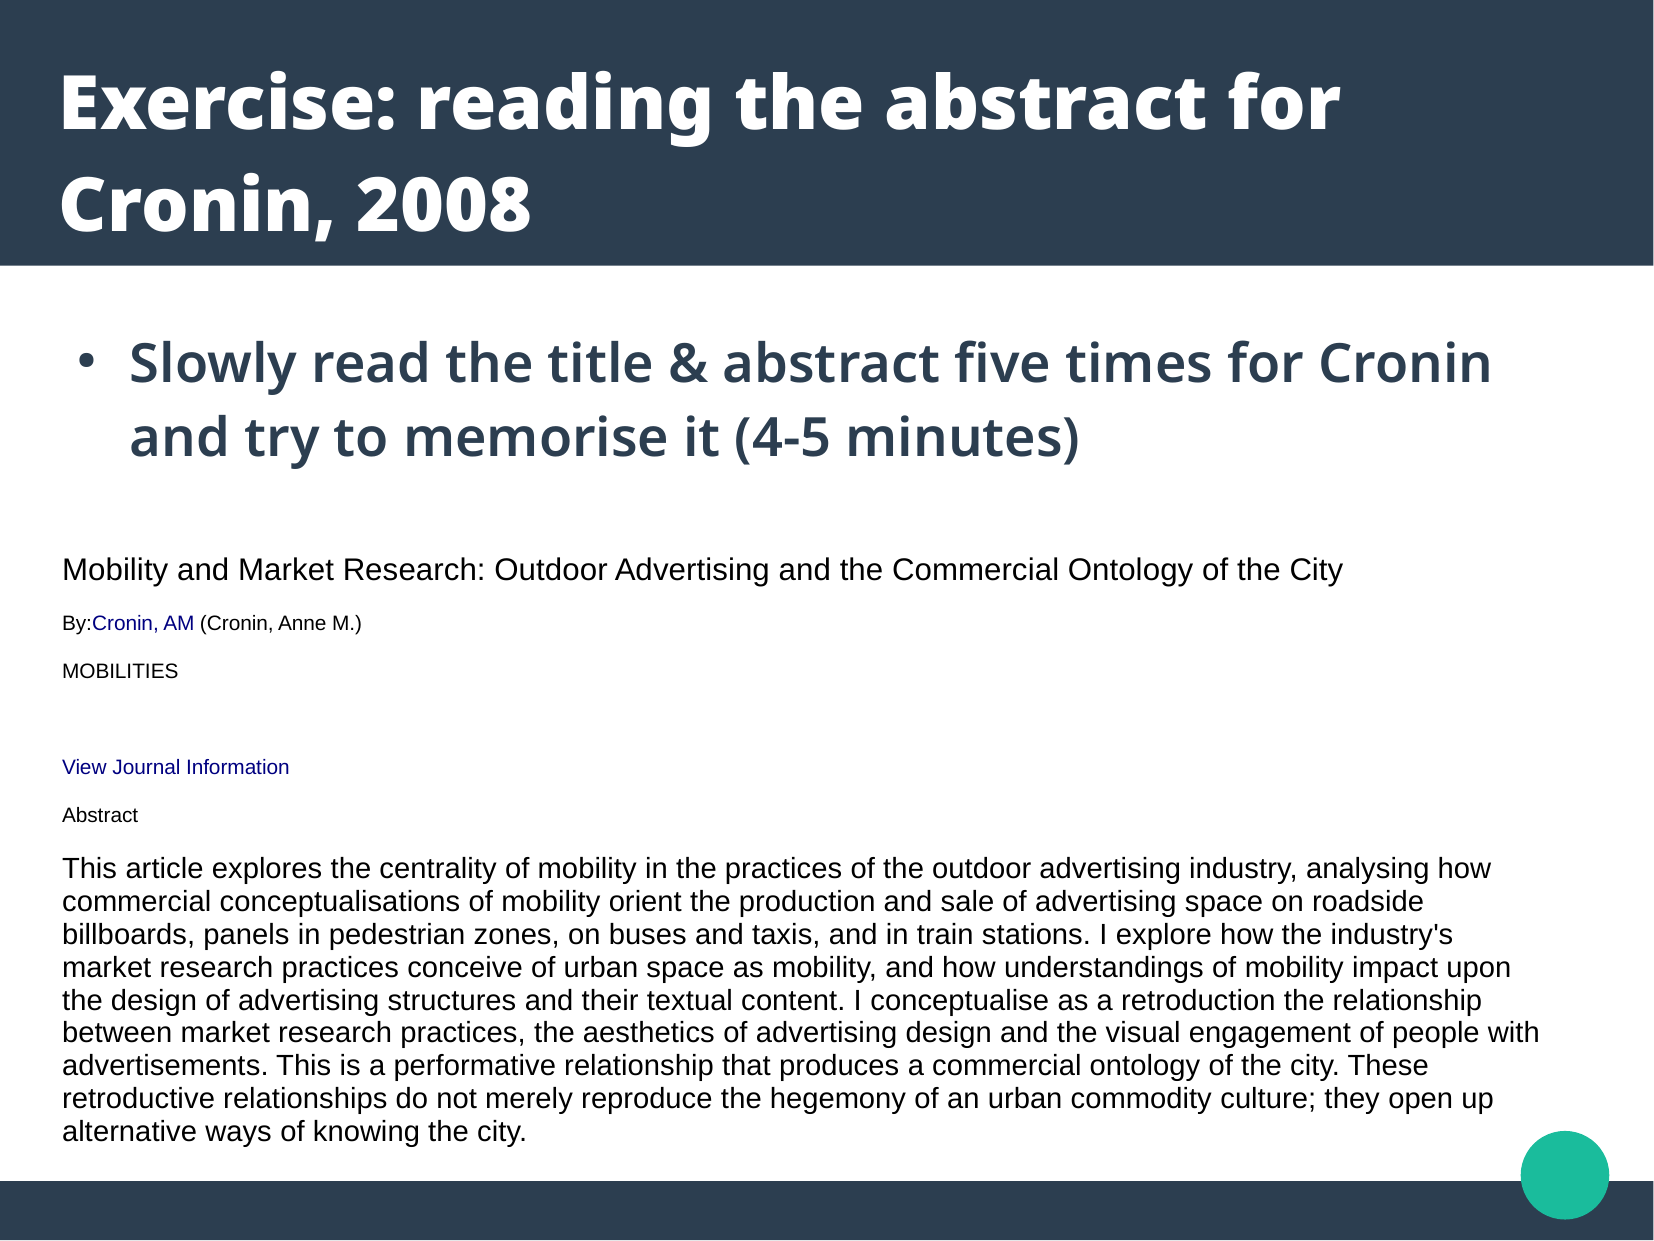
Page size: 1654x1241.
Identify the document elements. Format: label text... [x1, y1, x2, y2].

title Exercise: reading the abstract for Cronin, 2008 [59, 49, 1595, 207]
list Slowly read the title & abstract five times for Cronin and try to memorise it (4-5 minutes) [59, 324, 1595, 1152]
text_box Mobility and Market Research: Outdoor Advertising and the Commercial Ontology of the City By:Cronin, AM (Cronin, Anne M.) MOBILITIES View Journal Information Abstract This article explores the centrality of mobility in the practices of the outdoor advertising industry, analysing how commercial conceptualisations of mobility orient the production and sale of advertising space on roadside billboards, panels in pedestrian zones, on buses and taxis, and in train stations. I explore how the industry's market research practices conceive of urban space as mobility, and how understandings of mobility impact upon the design of advertising structures and their textual content. I conceptualise as a retroduction the relationship between market research practices, the aesthetics of advertising design and the visual engagement of people with advertisements. This is a performative relationship that produces a commercial ontology of the city. These retroductive relationships do not merely reproduce the hegemony of an urban commodity culture; they open up alternative ways of knowing the city. [47, 545, 1558, 1205]
